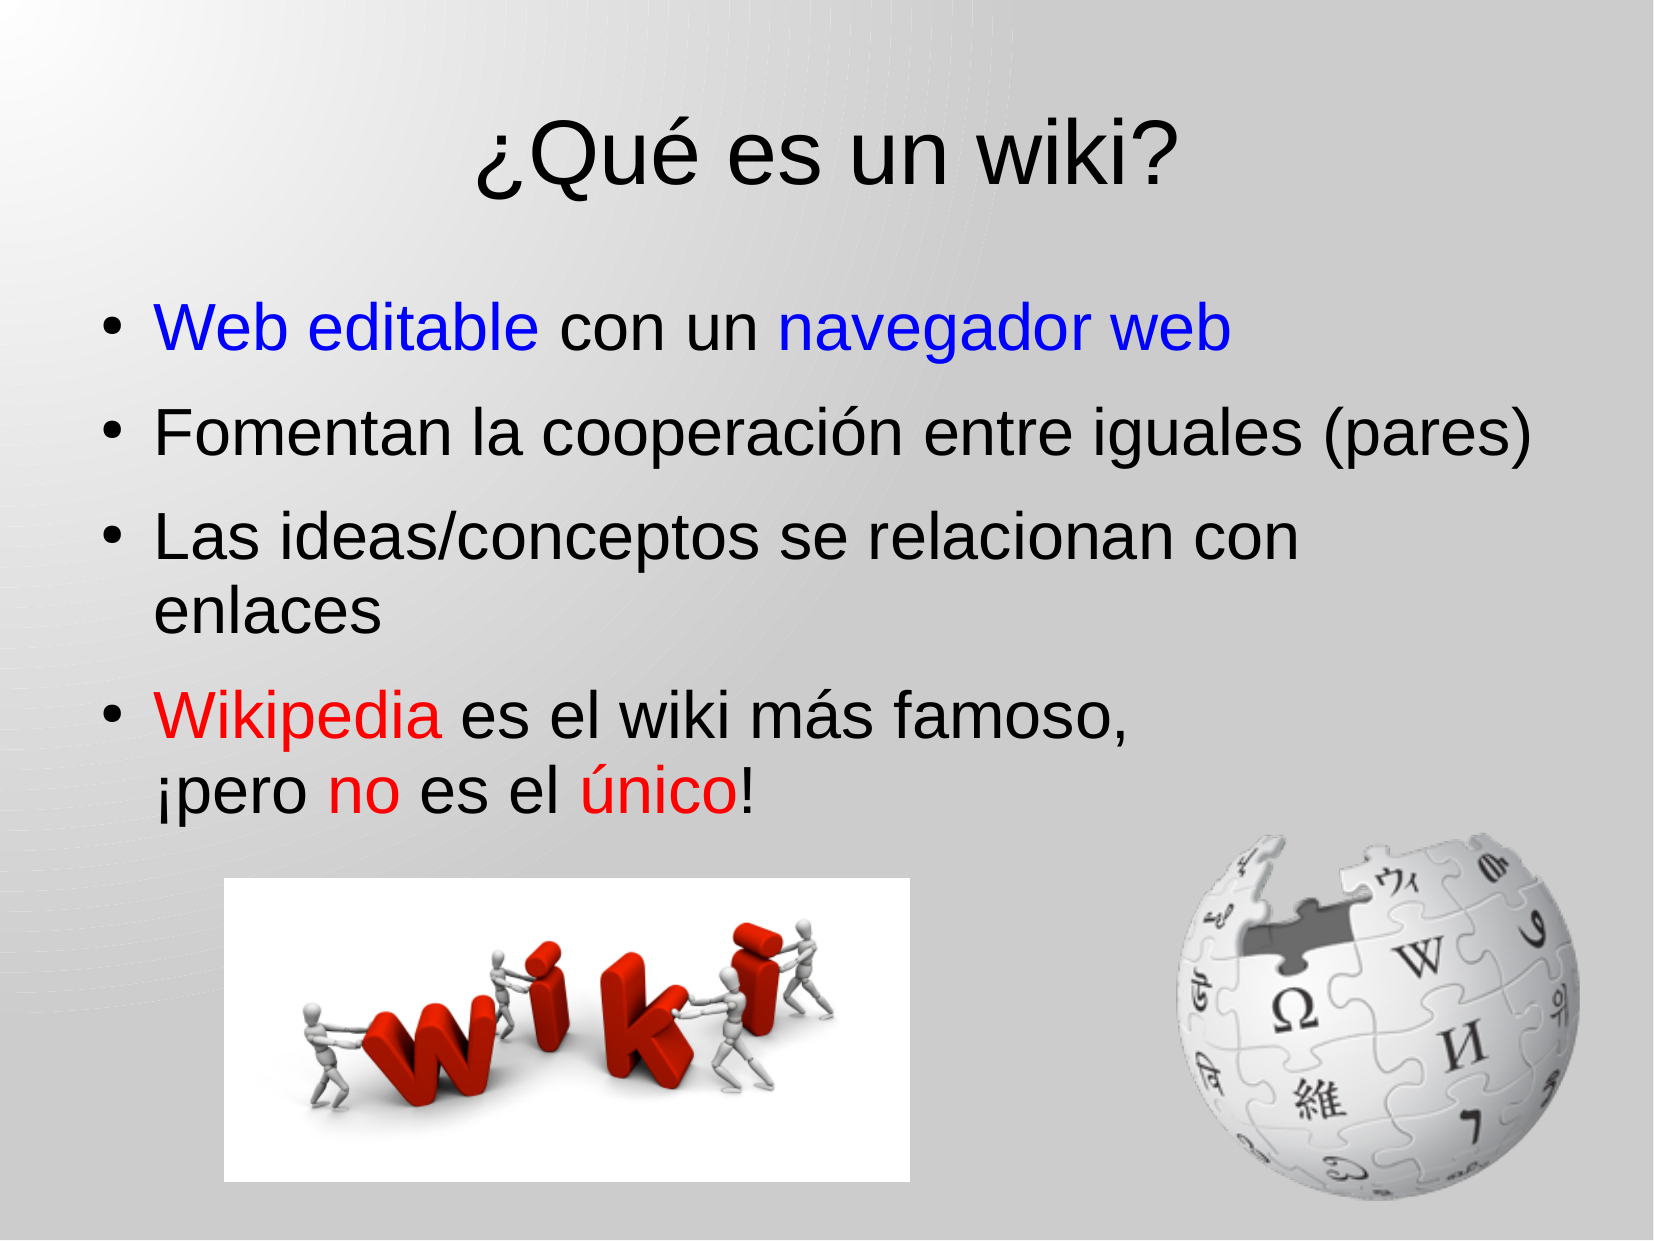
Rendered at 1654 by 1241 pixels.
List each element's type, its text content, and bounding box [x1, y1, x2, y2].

picture [224, 878, 910, 1182]
title ¿Qué es un wiki? [82, 49, 1571, 257]
picture [1169, 788, 1586, 1205]
list Web editable con un navegador web Fomentan la cooperación entre iguales (pares) Las ideas/conceptos se relacionan con enlaces Wikipedia es el wiki más famoso, ¡pero no es el único! [82, 290, 1538, 1109]
